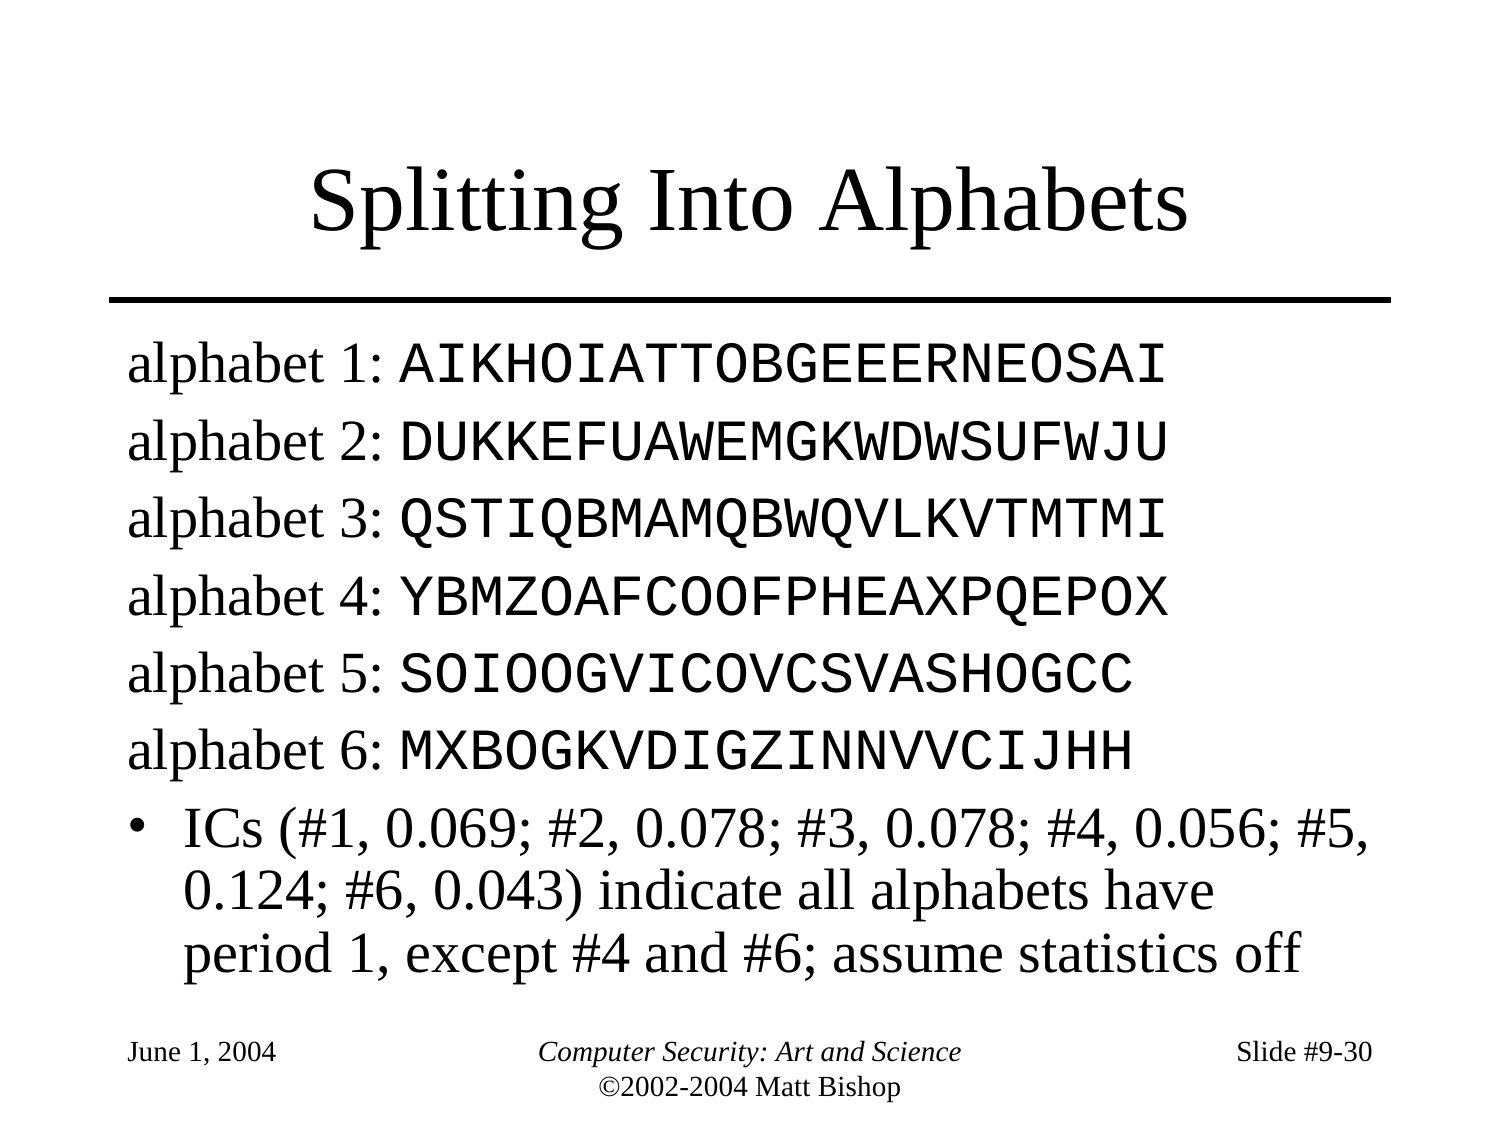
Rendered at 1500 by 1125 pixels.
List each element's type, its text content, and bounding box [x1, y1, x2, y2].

title Splitting Into Alphabets [112, 99, 1388, 288]
list alphabet 1: AIKHOIATTOBGEEERNEOSAI alphabet 2: DUKKEFUAWEMGKWDWSUFWJU alphabet 3: QSTIQBMAMQBWQVLKVTMTMI alphabet 4: YBMZOAFCOOFPHEAXPQEPOX alphabet 5: SOIOOGVICOVCSVASHOGCC alphabet 6: MXBOGKVDIGZINNVVCIJHH ICs (#1, 0.069; #2, 0.078; #3, 0.078; #4, 0.056; #5, 0.124; #6, 0.043) indicate all alphabets have period 1, except #4 and #6; assume statistics off [112, 324, 1388, 1000]
